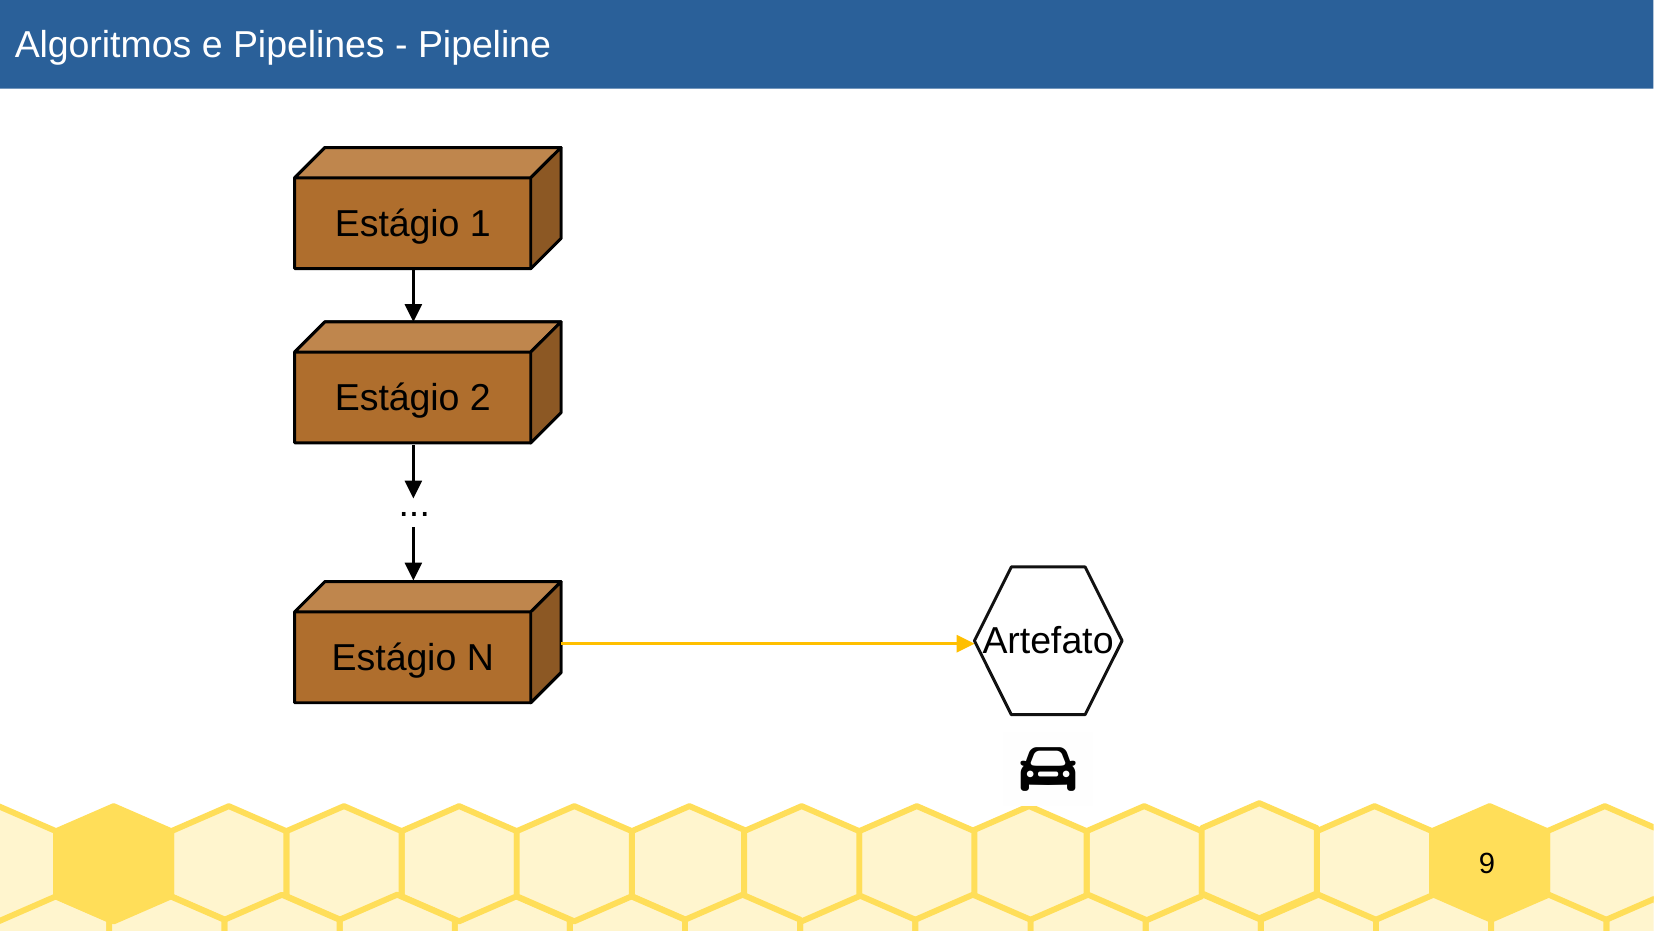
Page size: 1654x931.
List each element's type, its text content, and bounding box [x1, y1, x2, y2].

text_box Algoritmos e Pipelines - Pipeline [0, 0, 1654, 89]
text_box Estágio 2 [294, 353, 530, 443]
text_box ... [383, 474, 532, 532]
text_box Estágio N [294, 612, 530, 703]
text_box Estágio 1 [294, 178, 530, 269]
picture [1003, 732, 1093, 806]
text_box Artefato [974, 566, 1123, 715]
